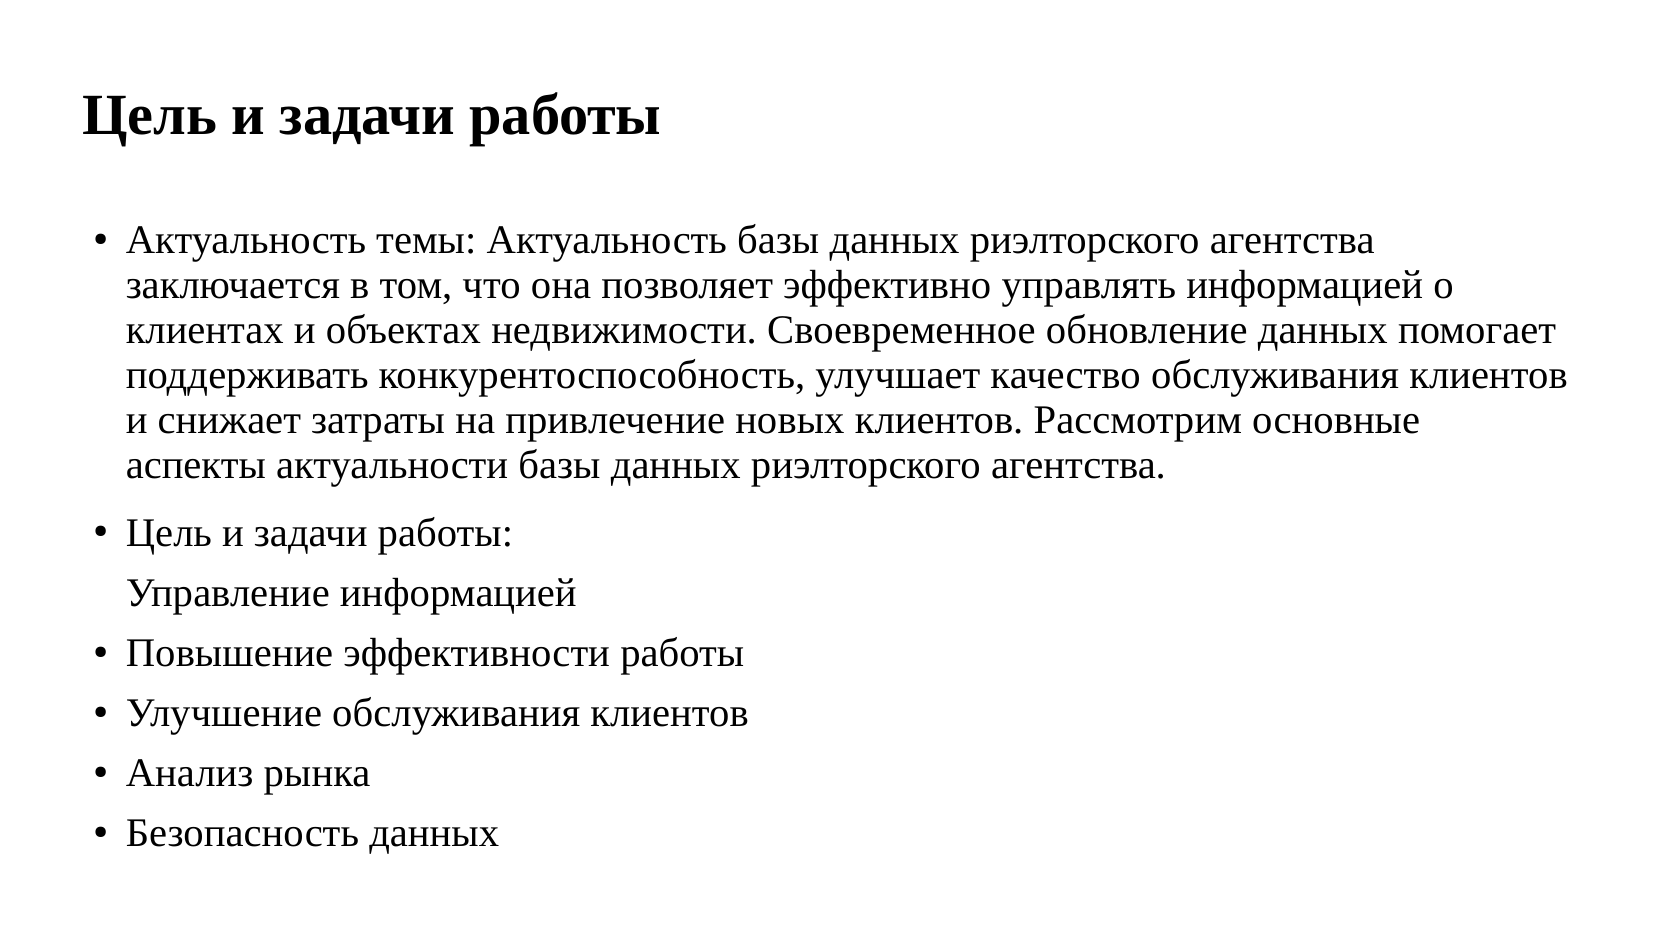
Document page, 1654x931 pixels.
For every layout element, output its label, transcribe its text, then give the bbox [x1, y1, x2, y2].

title Цель и задачи работы [82, 37, 1571, 193]
list Актуальность темы: Актуальность базы данных риэлторского агентства заключается в том, что она позволяет эффективно управлять информацией о клиентах и объектах недвижимости. Своевременное обновление данных помогает поддерживать конкурентоспособность, улучшает качество обслуживания клиентов и снижает затраты на привлечение новых клиентов. Рассмотрим основные аспекты актуальности базы данных риэлторского агентства. Цель и задачи работы: Управление информацией Повышение эффективности работы Улучшение обслуживания клиентов Анализ рынка Безопасность данных [82, 217, 1571, 857]
